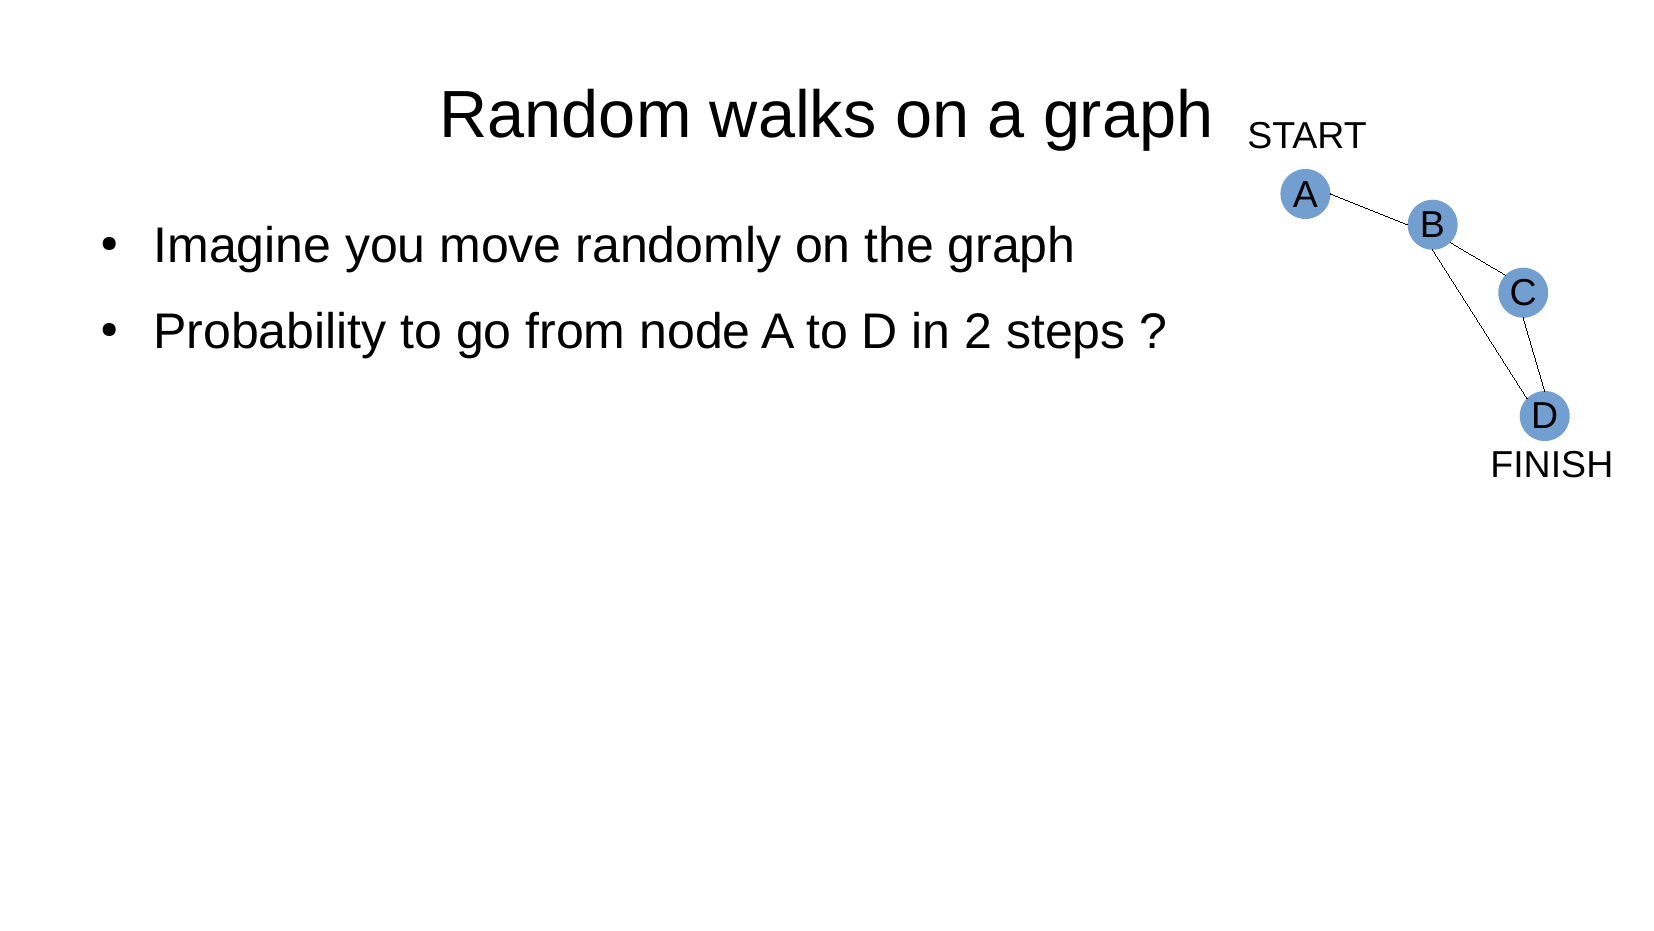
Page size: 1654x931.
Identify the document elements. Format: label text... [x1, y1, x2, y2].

text_box START [1232, 106, 1394, 164]
text_box FINISH [1475, 436, 1637, 493]
title Random walks on a graph [82, 37, 1571, 193]
text_box D [1519, 391, 1570, 436]
text_box C [1498, 267, 1549, 318]
text_box A [1280, 168, 1331, 219]
text_box B [1407, 199, 1458, 250]
list Imagine you move randomly on the graph Probability to go from node A to D in 2 steps ? [82, 217, 1571, 758]
